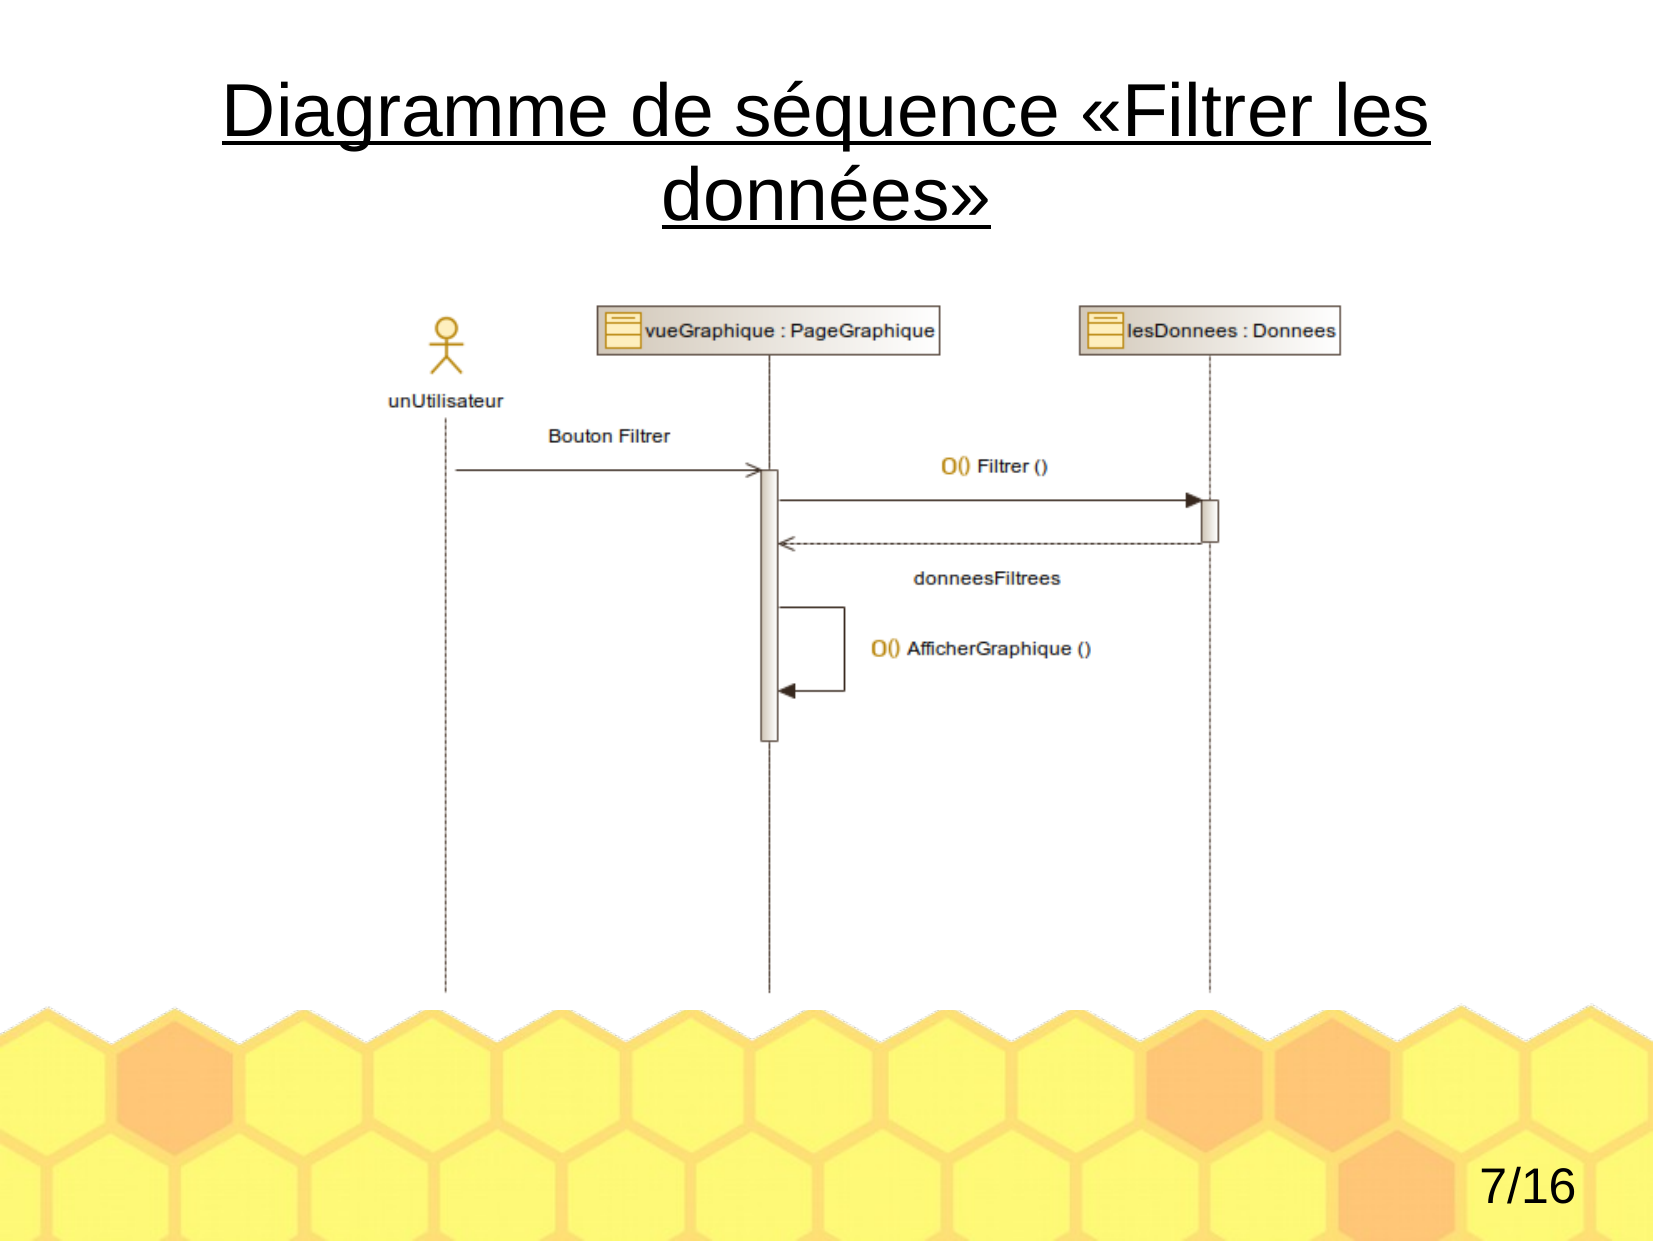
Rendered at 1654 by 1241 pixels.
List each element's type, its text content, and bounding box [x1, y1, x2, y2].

title Diagramme de séquence «Filtrer les données» [82, 49, 1571, 257]
picture [0, 289, 1653, 1241]
text_box <numéro>/16 [1464, 1145, 1630, 1241]
